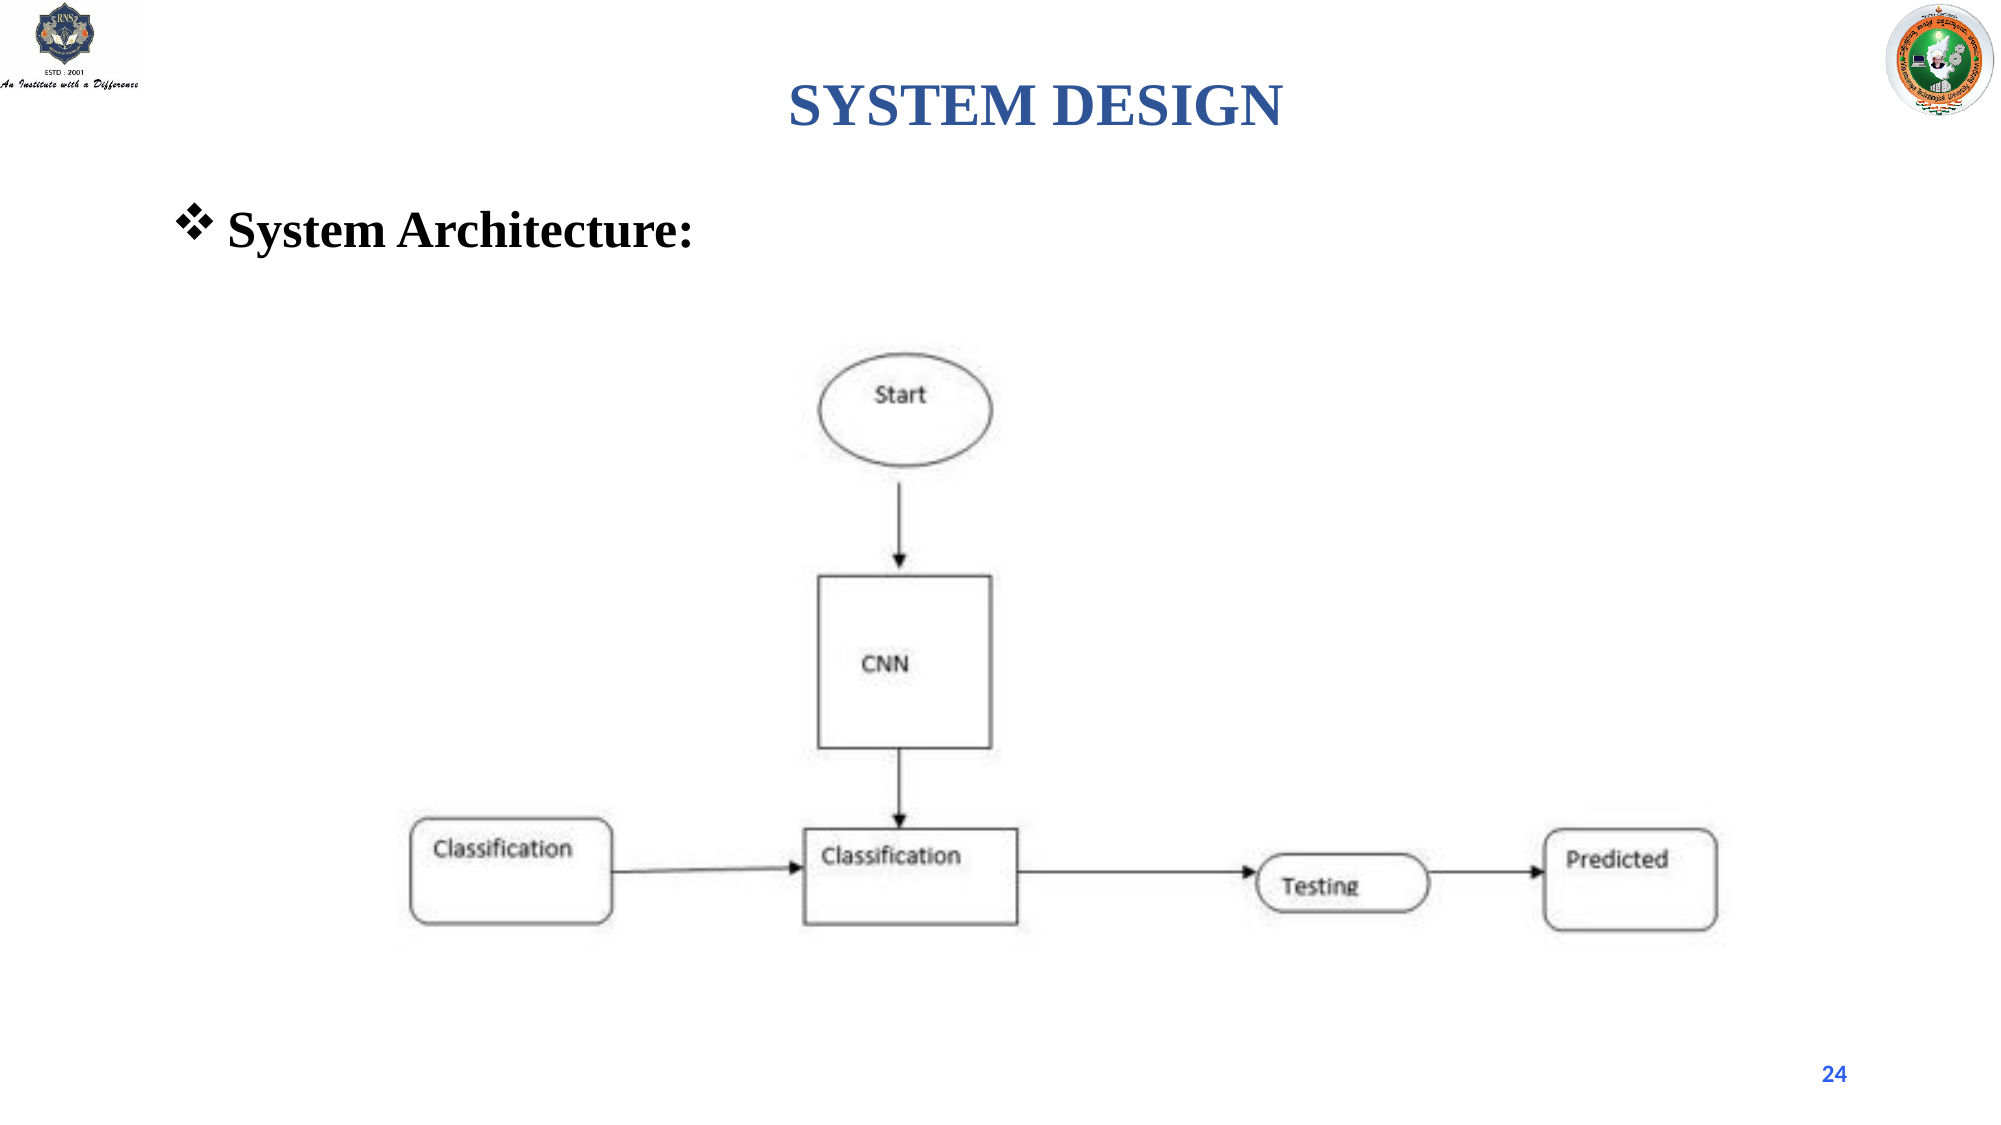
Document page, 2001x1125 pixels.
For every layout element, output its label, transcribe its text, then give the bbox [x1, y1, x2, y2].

picture [337, 303, 1802, 970]
list System Architecture: [137, 195, 1863, 1022]
picture [1882, 2, 1997, 117]
slide_number <number> [1412, 1042, 1863, 1103]
title System Design [137, 59, 1863, 174]
picture [0, 0, 138, 90]
